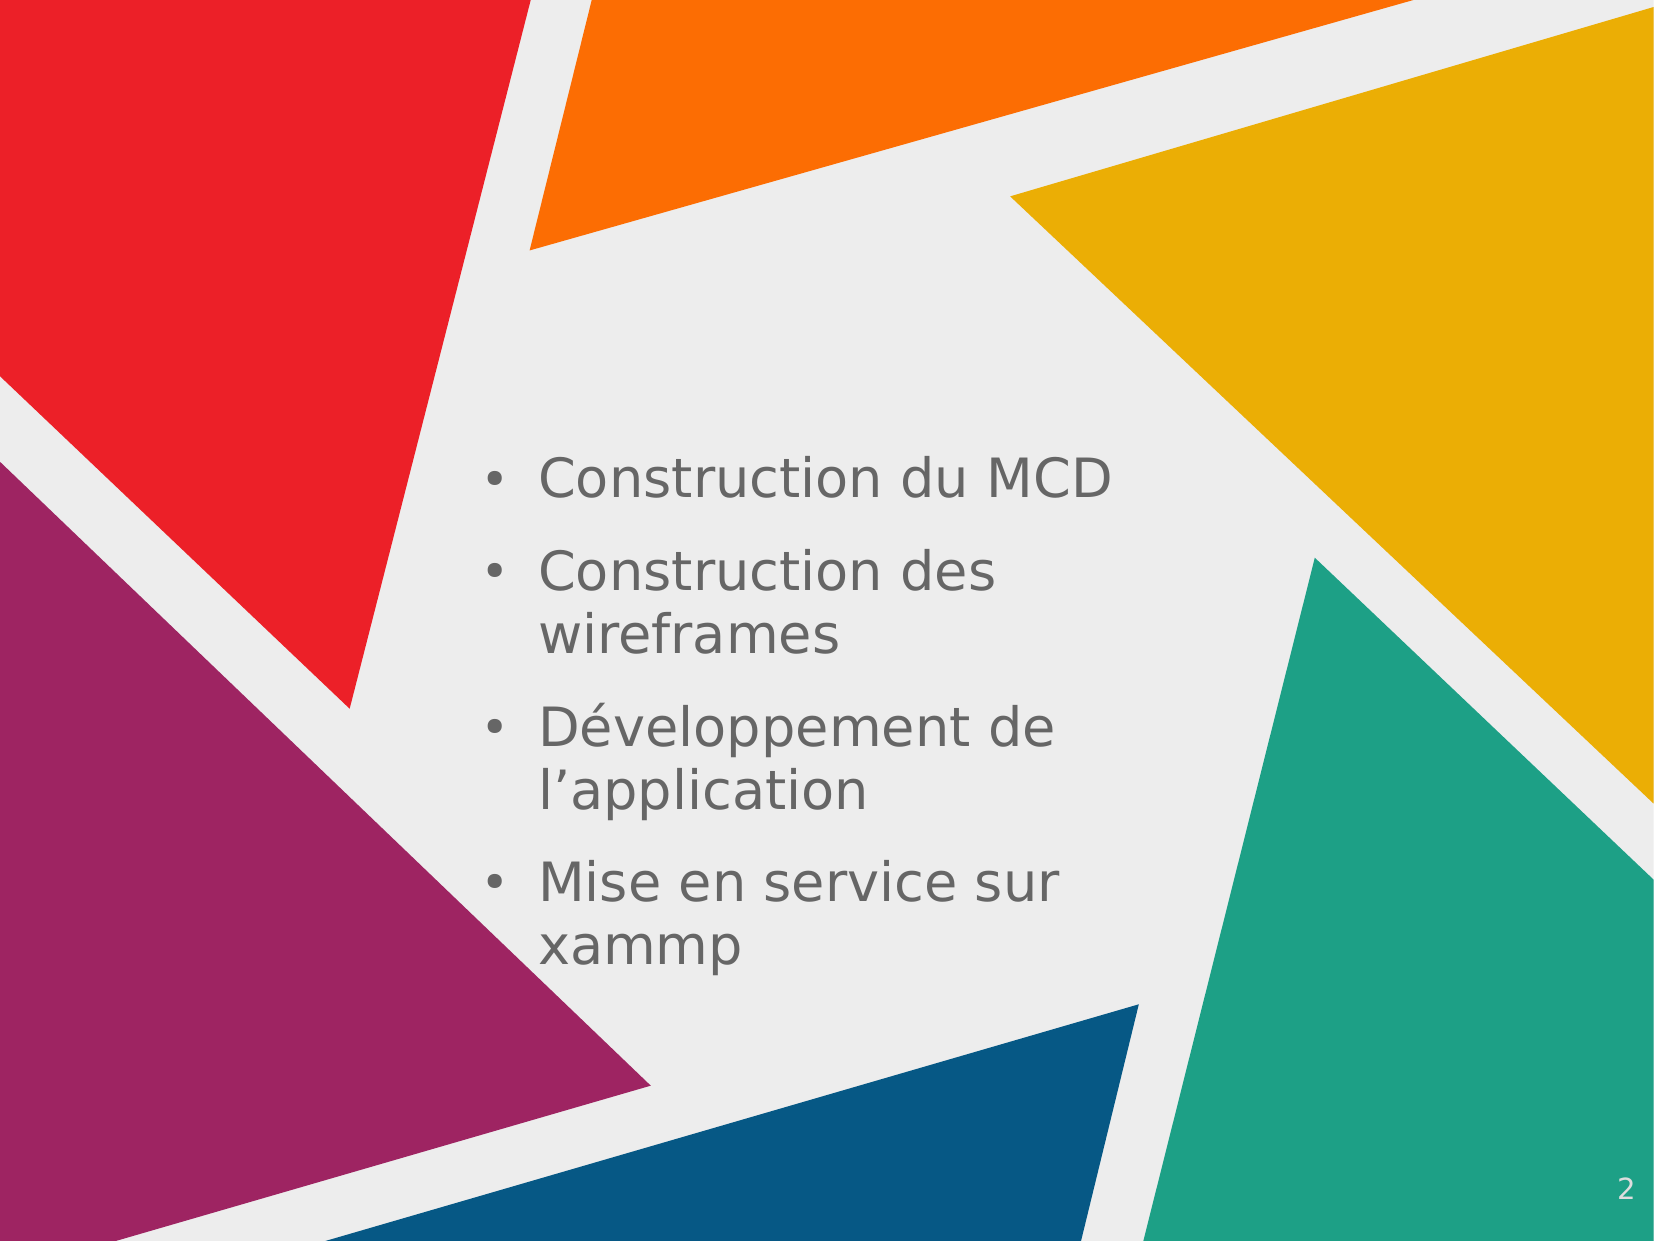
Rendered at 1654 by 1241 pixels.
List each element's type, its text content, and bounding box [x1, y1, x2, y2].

list Construction du MCD Construction des wireframes Développement de l’application Mise en service sur xammp [467, 447, 1191, 1005]
